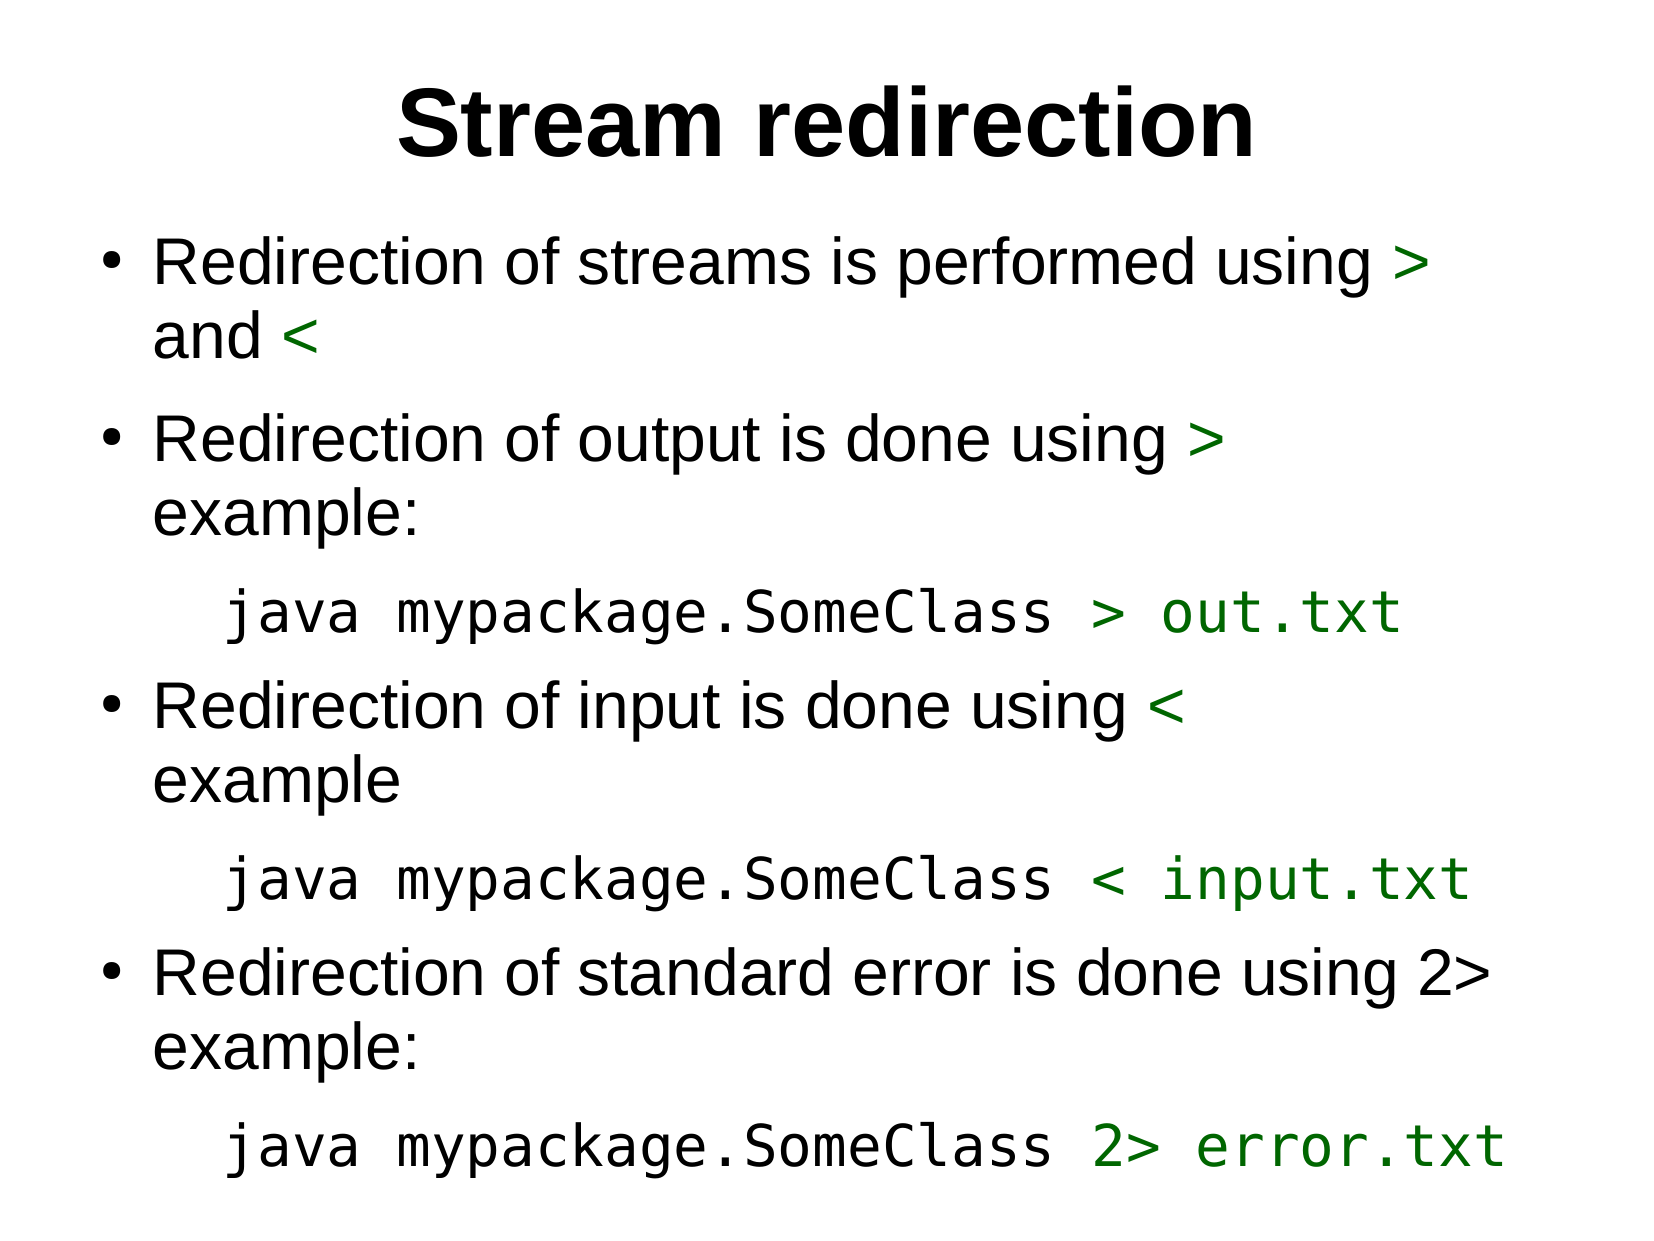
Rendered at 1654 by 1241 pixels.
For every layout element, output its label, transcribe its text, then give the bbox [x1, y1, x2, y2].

title Stream redirection [82, 49, 1571, 196]
list Redirection of streams is performed using > and < Redirection of output is done using > example: java mypackage.SomeClass > out.txt Redirection of input is done using < example java mypackage.SomeClass < input.txt Redirection of standard error is done using 2> example: java mypackage.SomeClass 2> error.txt [82, 225, 1538, 1186]
